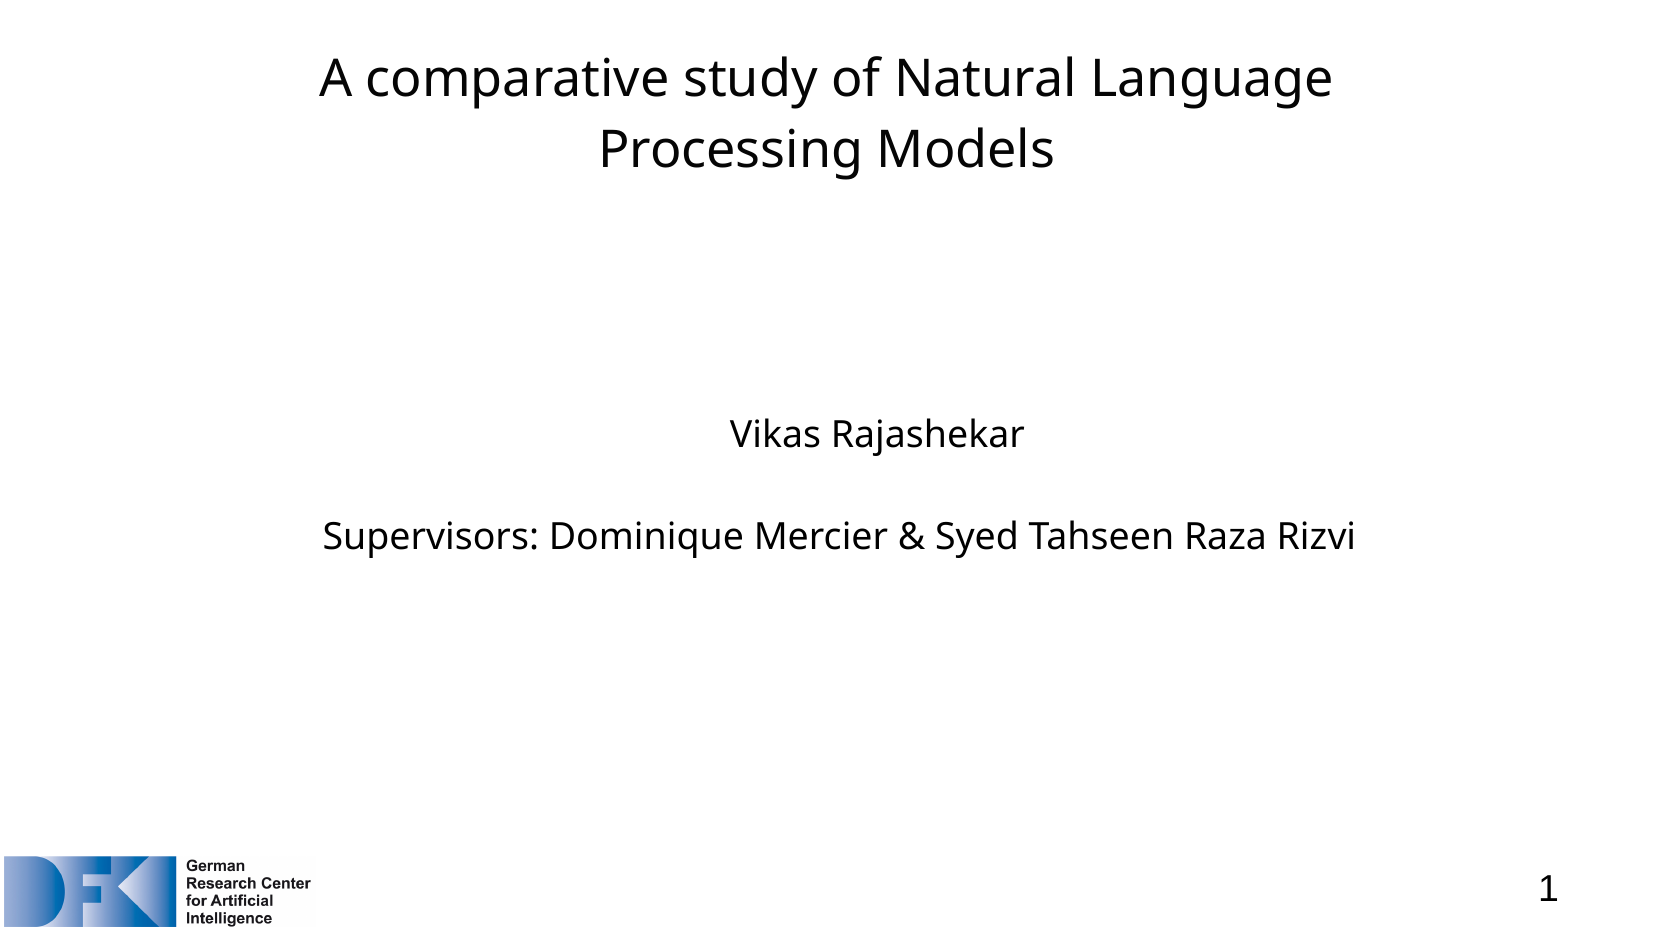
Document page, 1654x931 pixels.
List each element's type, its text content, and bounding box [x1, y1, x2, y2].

picture [4, 856, 316, 927]
title A comparative study of Natural Language Processing Models [162, 35, 1492, 189]
subtitle Vikas Rajashekar Supervisors: Dominique Mercier & Syed Tahseen Raza Rizvi [255, 285, 1426, 571]
text_box <number> [1523, 860, 1654, 931]
